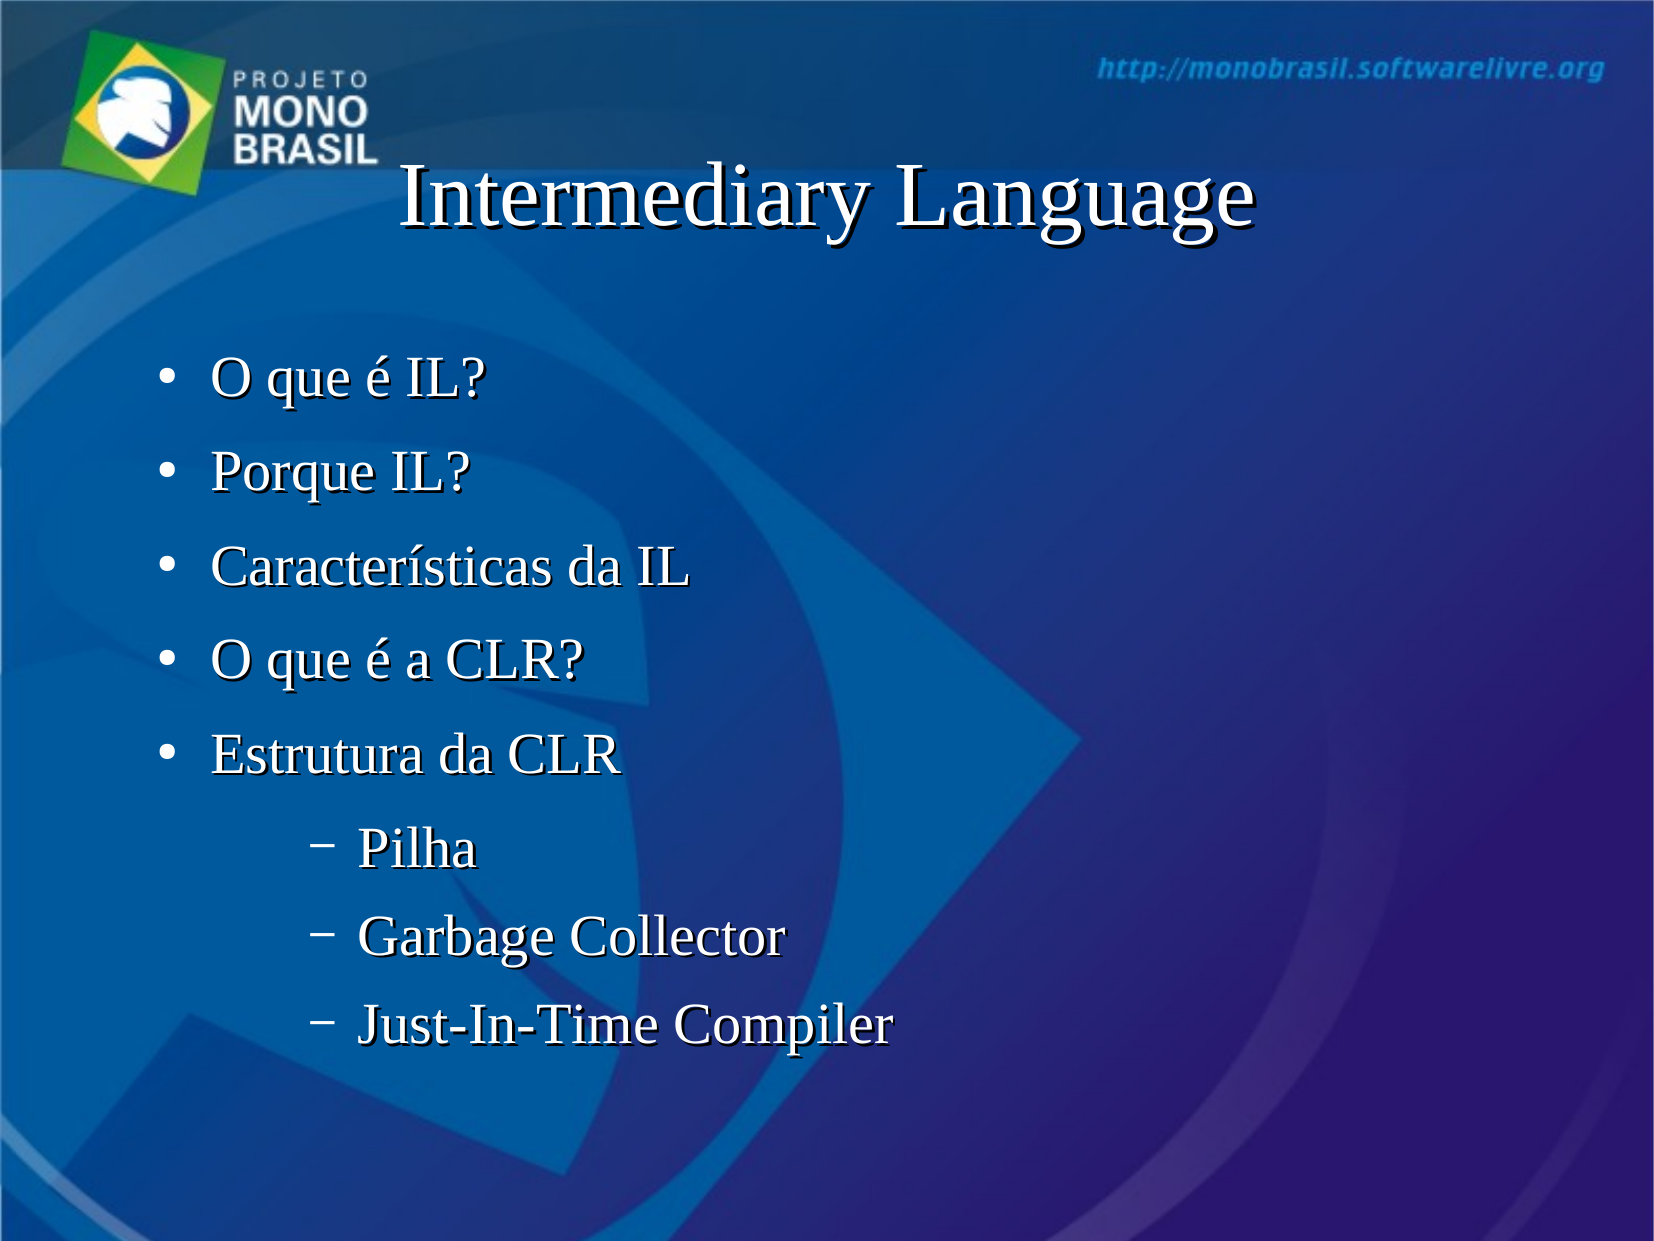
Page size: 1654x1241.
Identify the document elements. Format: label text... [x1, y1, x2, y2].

picture [0, 0, 1654, 1241]
title Intermediary Language [121, 91, 1534, 299]
list O que é IL? Porque IL? Características da IL O que é a CLR? Estrutura da CLR Pilha Garbage Collector Just-In-Time Compiler [121, 344, 1534, 1127]
